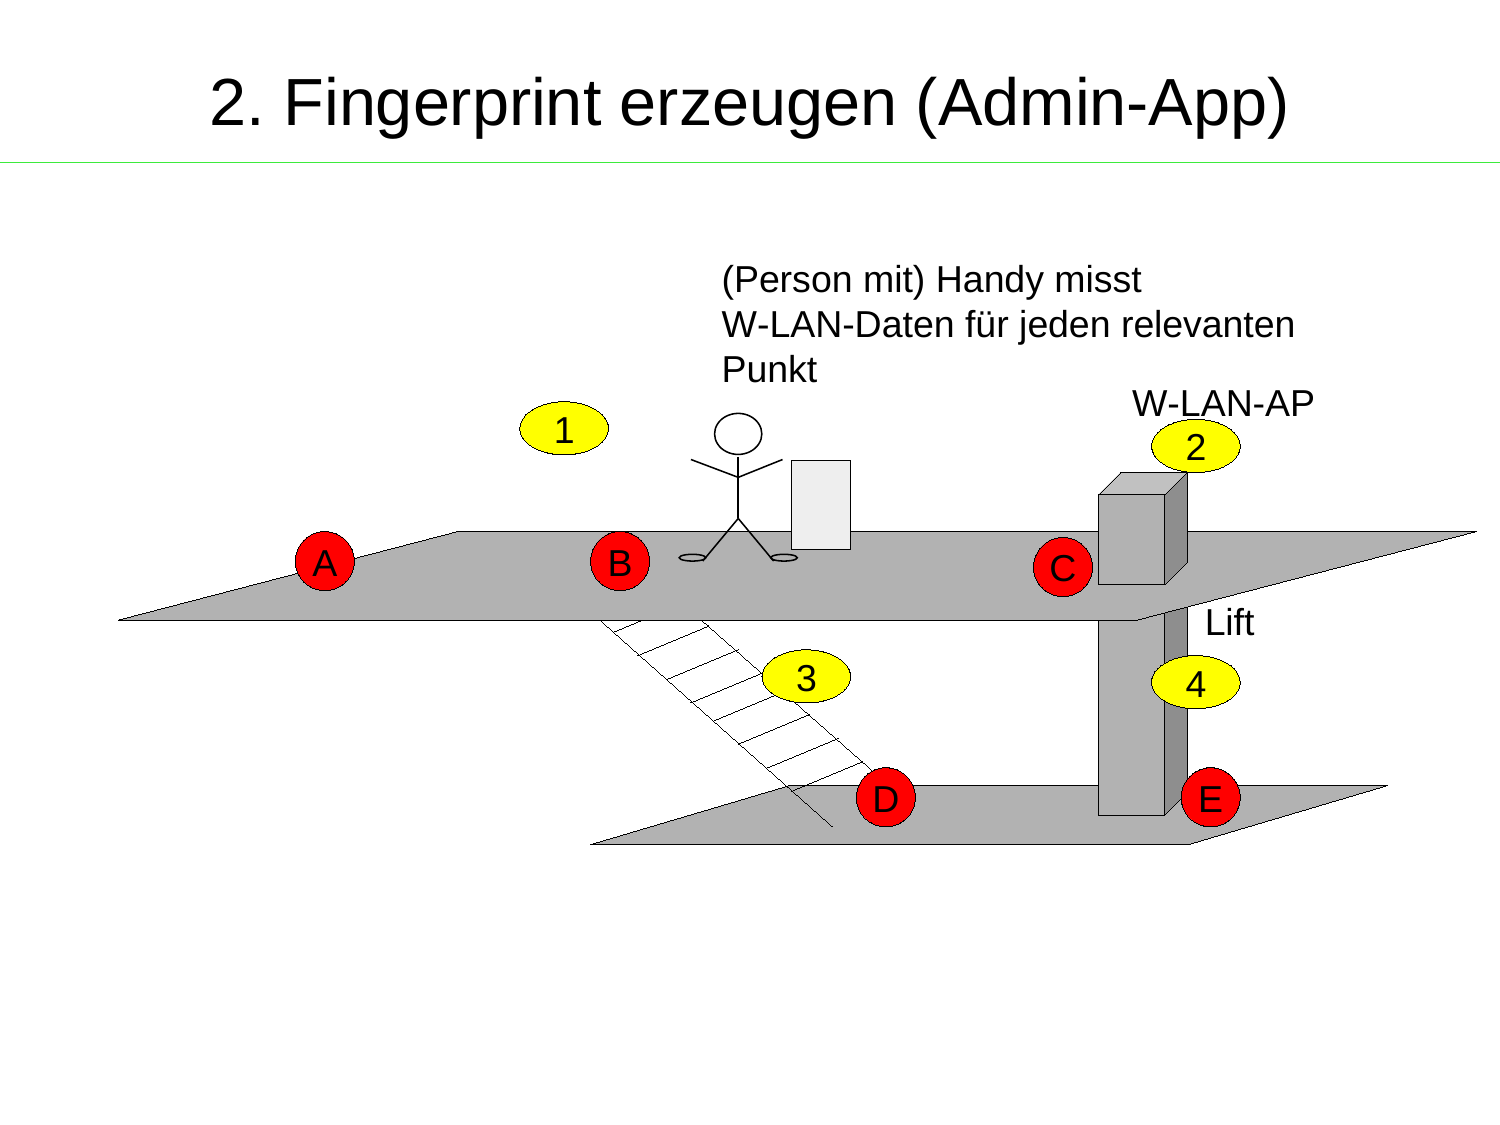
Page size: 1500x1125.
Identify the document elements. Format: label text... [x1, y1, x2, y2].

text_box D [856, 767, 916, 827]
text_box E [1181, 767, 1241, 827]
text_box Lift [1190, 590, 1270, 651]
text_box A [295, 531, 355, 591]
text_box (Person mit) Handy misst W-LAN-Daten für jeden relevanten Punkt [706, 248, 1322, 398]
text_box 1 [519, 401, 609, 455]
text_box [118, 460, 1477, 845]
title 2. Fingerprint erzeugen (Admin-App) [75, 49, 1426, 155]
text_box W-LAN-AP [1117, 371, 1331, 431]
text_box C [1033, 537, 1093, 597]
text_box 2 [1151, 431, 1241, 473]
text_box [773, 556, 795, 560]
text_box [681, 556, 703, 560]
text_box 4 [1151, 655, 1241, 709]
text_box B [590, 531, 650, 591]
text_box 3 [761, 649, 851, 703]
